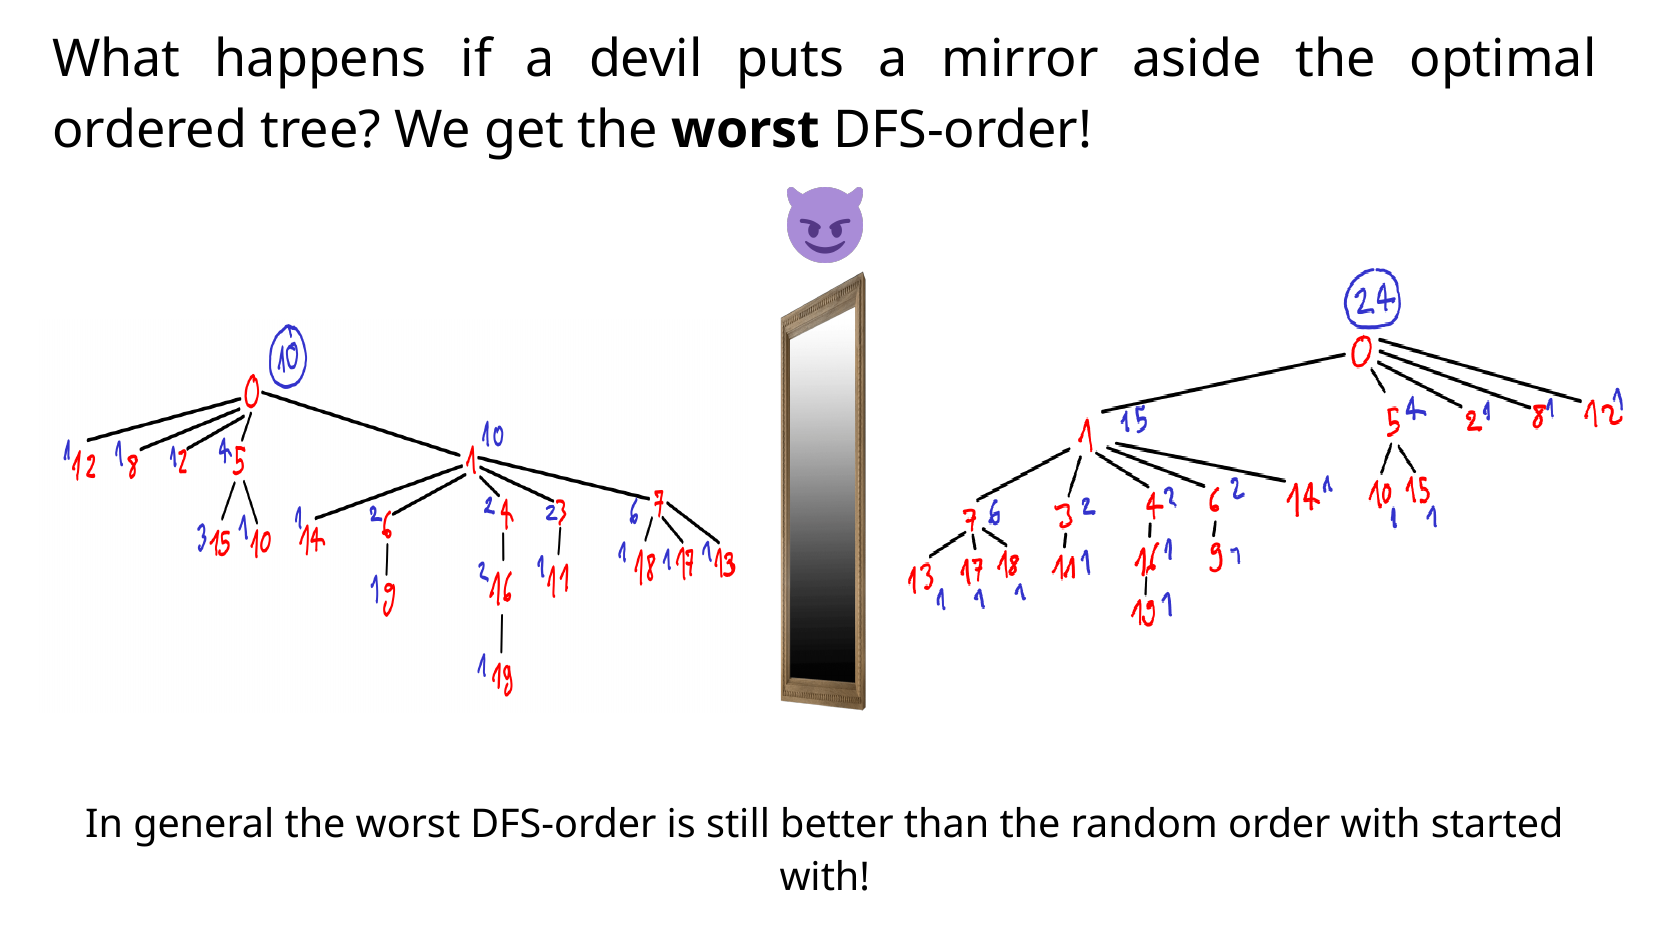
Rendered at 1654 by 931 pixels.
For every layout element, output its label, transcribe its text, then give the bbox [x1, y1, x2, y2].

text_box In general the worst DFS-order is still better than the random order with started with! [37, 787, 1613, 855]
picture [37, 187, 1651, 750]
text_box What happens if a devil puts a mirror aside the optimal ordered tree? We get the worst DFS-order! [37, 13, 1613, 166]
